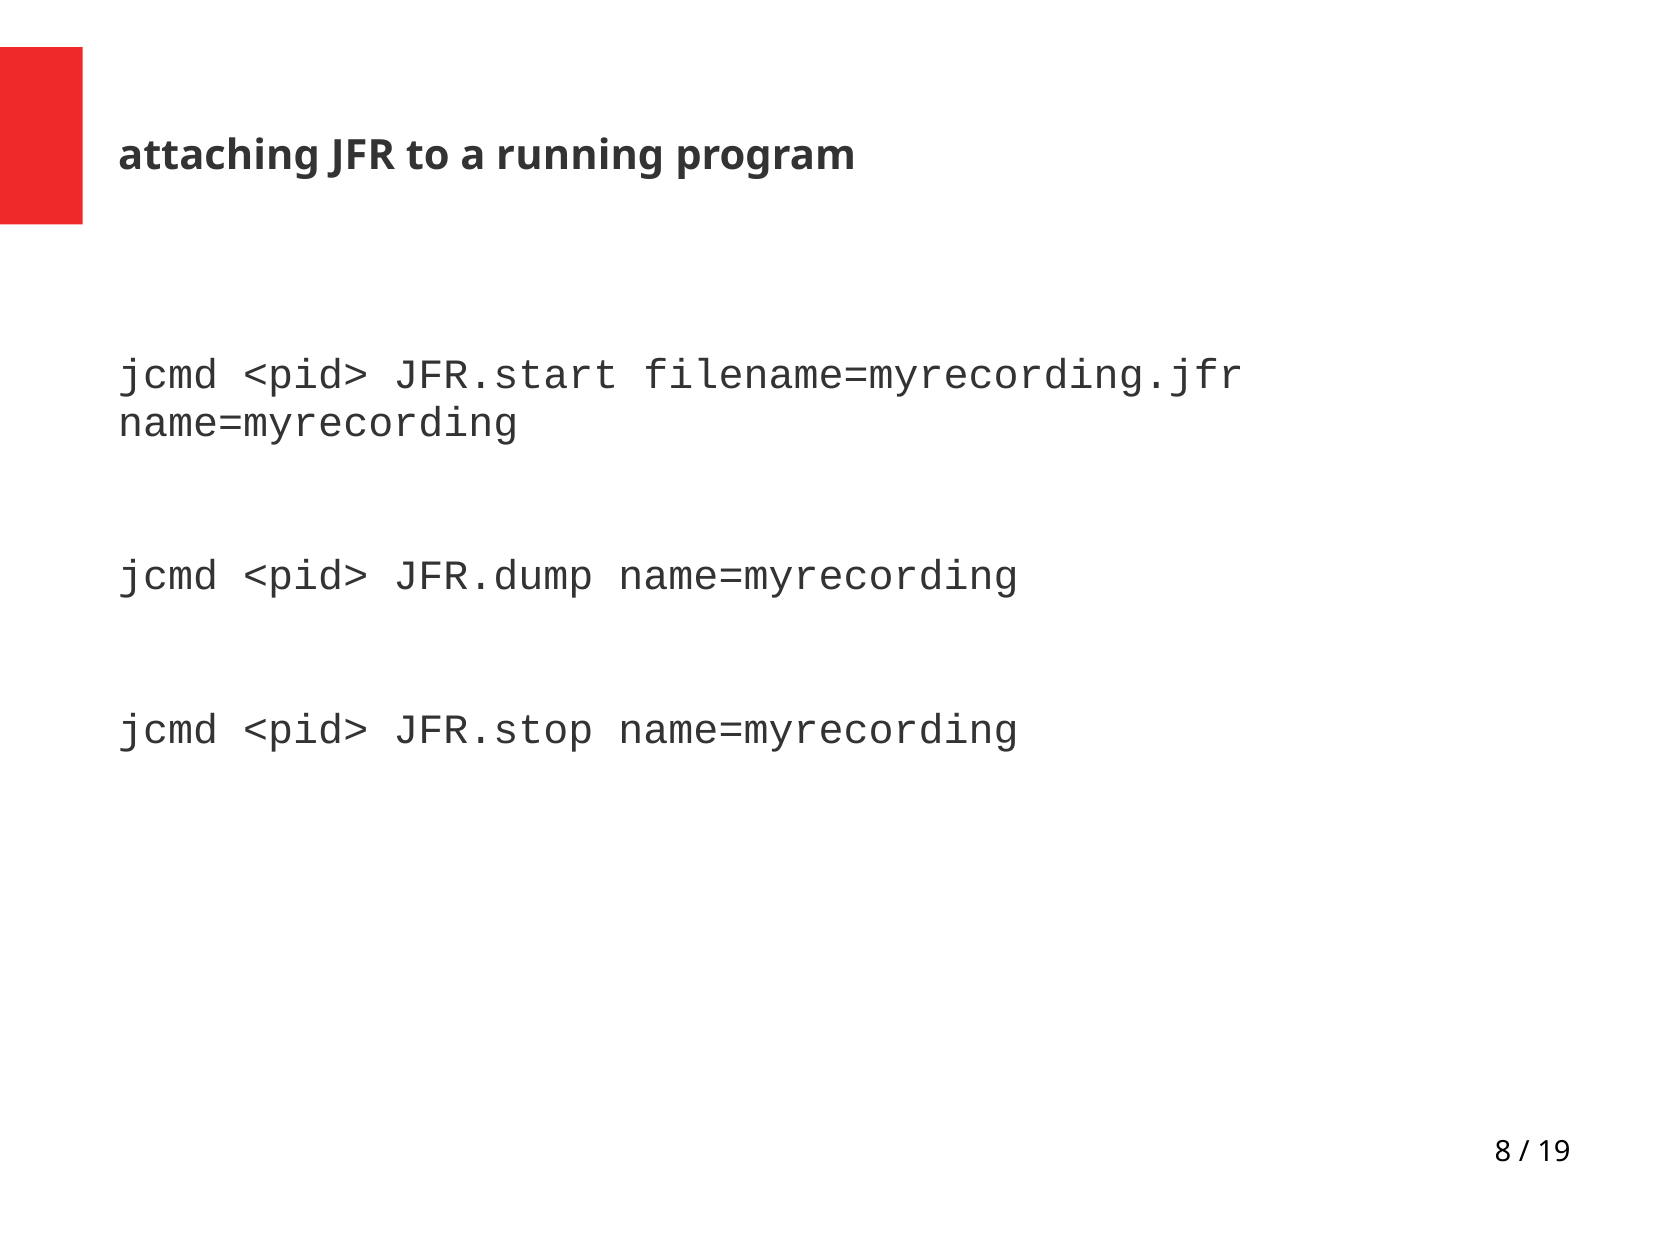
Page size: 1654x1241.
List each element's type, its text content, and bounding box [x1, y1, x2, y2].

title attaching JFR to a running program [118, 49, 1571, 257]
list jcmd <pid> JFR.start filename=myrecording.jfr name=myrecording jcmd <pid> JFR.dump name=myrecording jcmd <pid> JFR.stop name=myrecording [118, 354, 1536, 1074]
